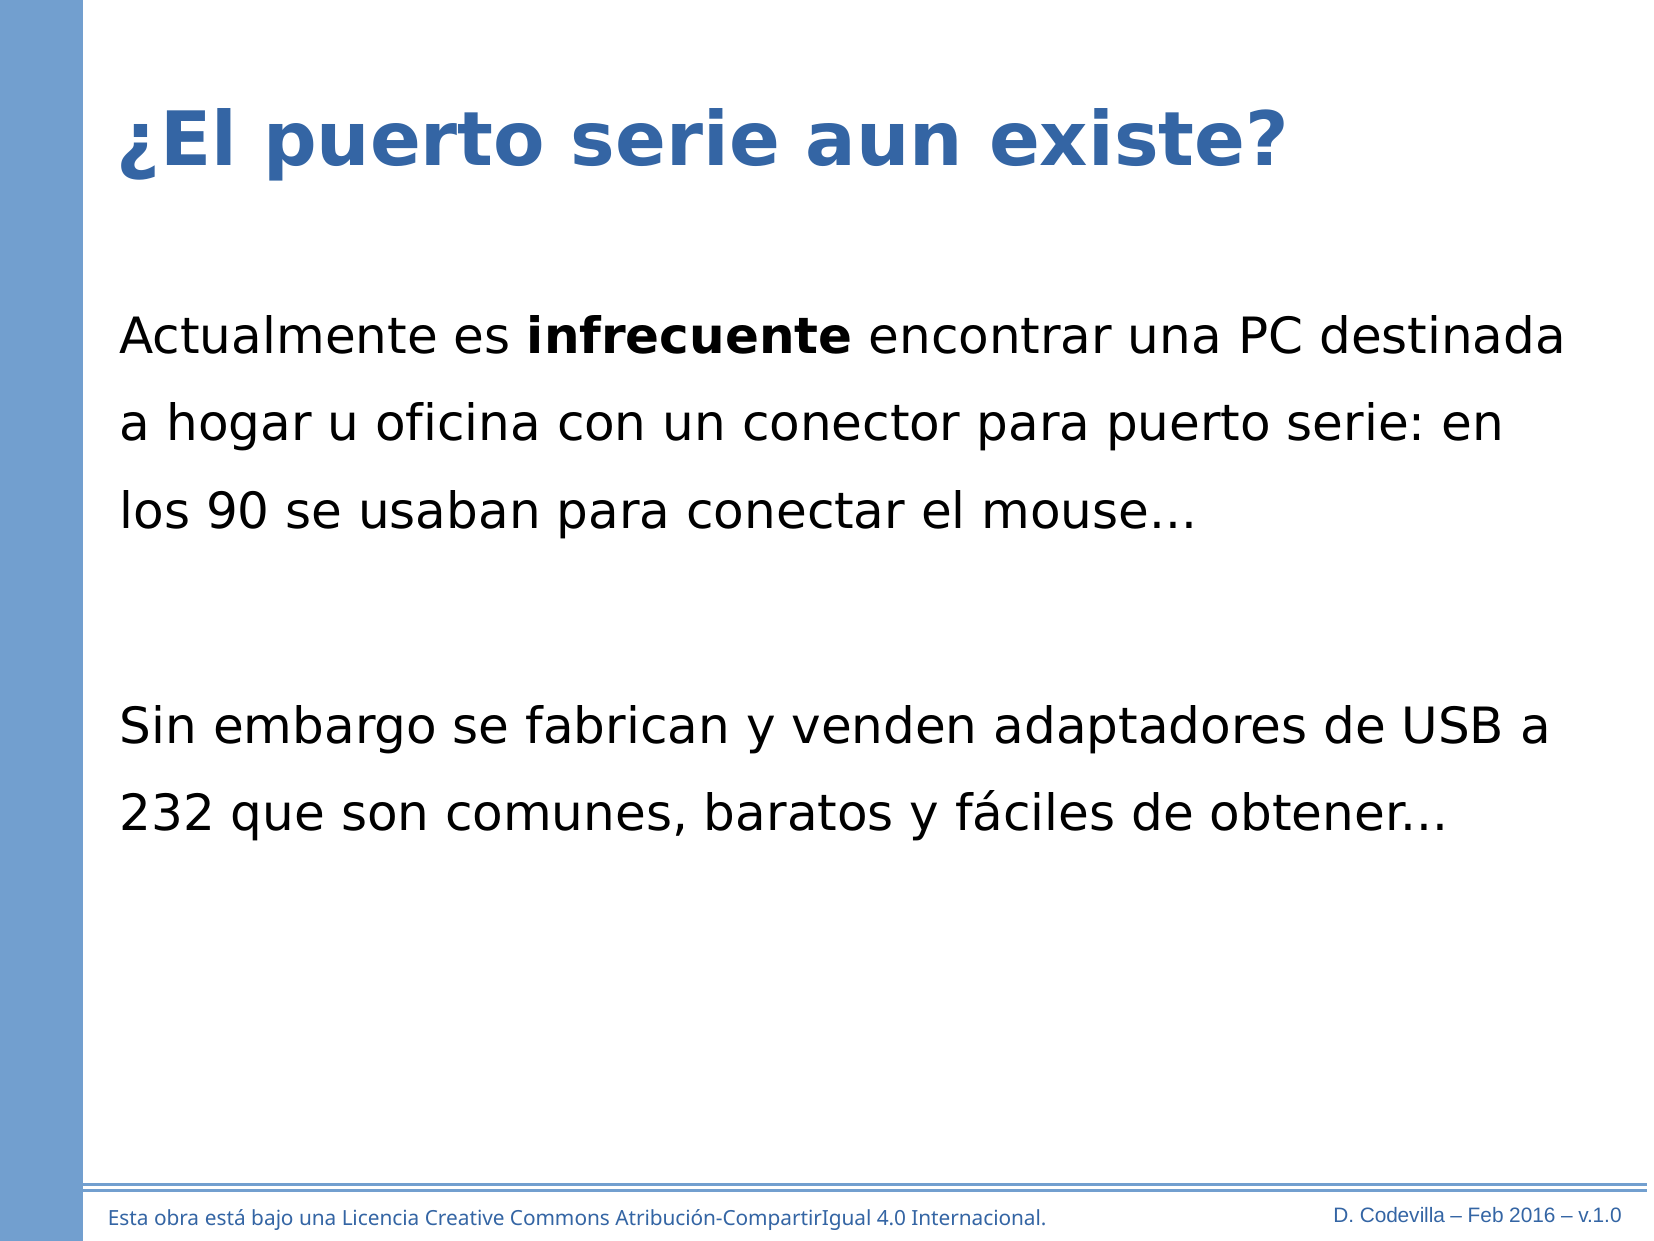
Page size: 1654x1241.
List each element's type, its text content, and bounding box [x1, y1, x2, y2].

text_box Sin embargo se fabrican y venden adaptadores de USB a 232 que son comunes, baratos y fáciles de obtener... [105, 660, 1606, 822]
text_box Actualmente es infrecuente encontrar una PC destinada a hogar u oficina con un conector para puerto serie: en los 90 se usaban para conectar el mouse... [105, 270, 1606, 520]
text_box ¿El puerto serie aun existe? [101, 45, 1305, 148]
